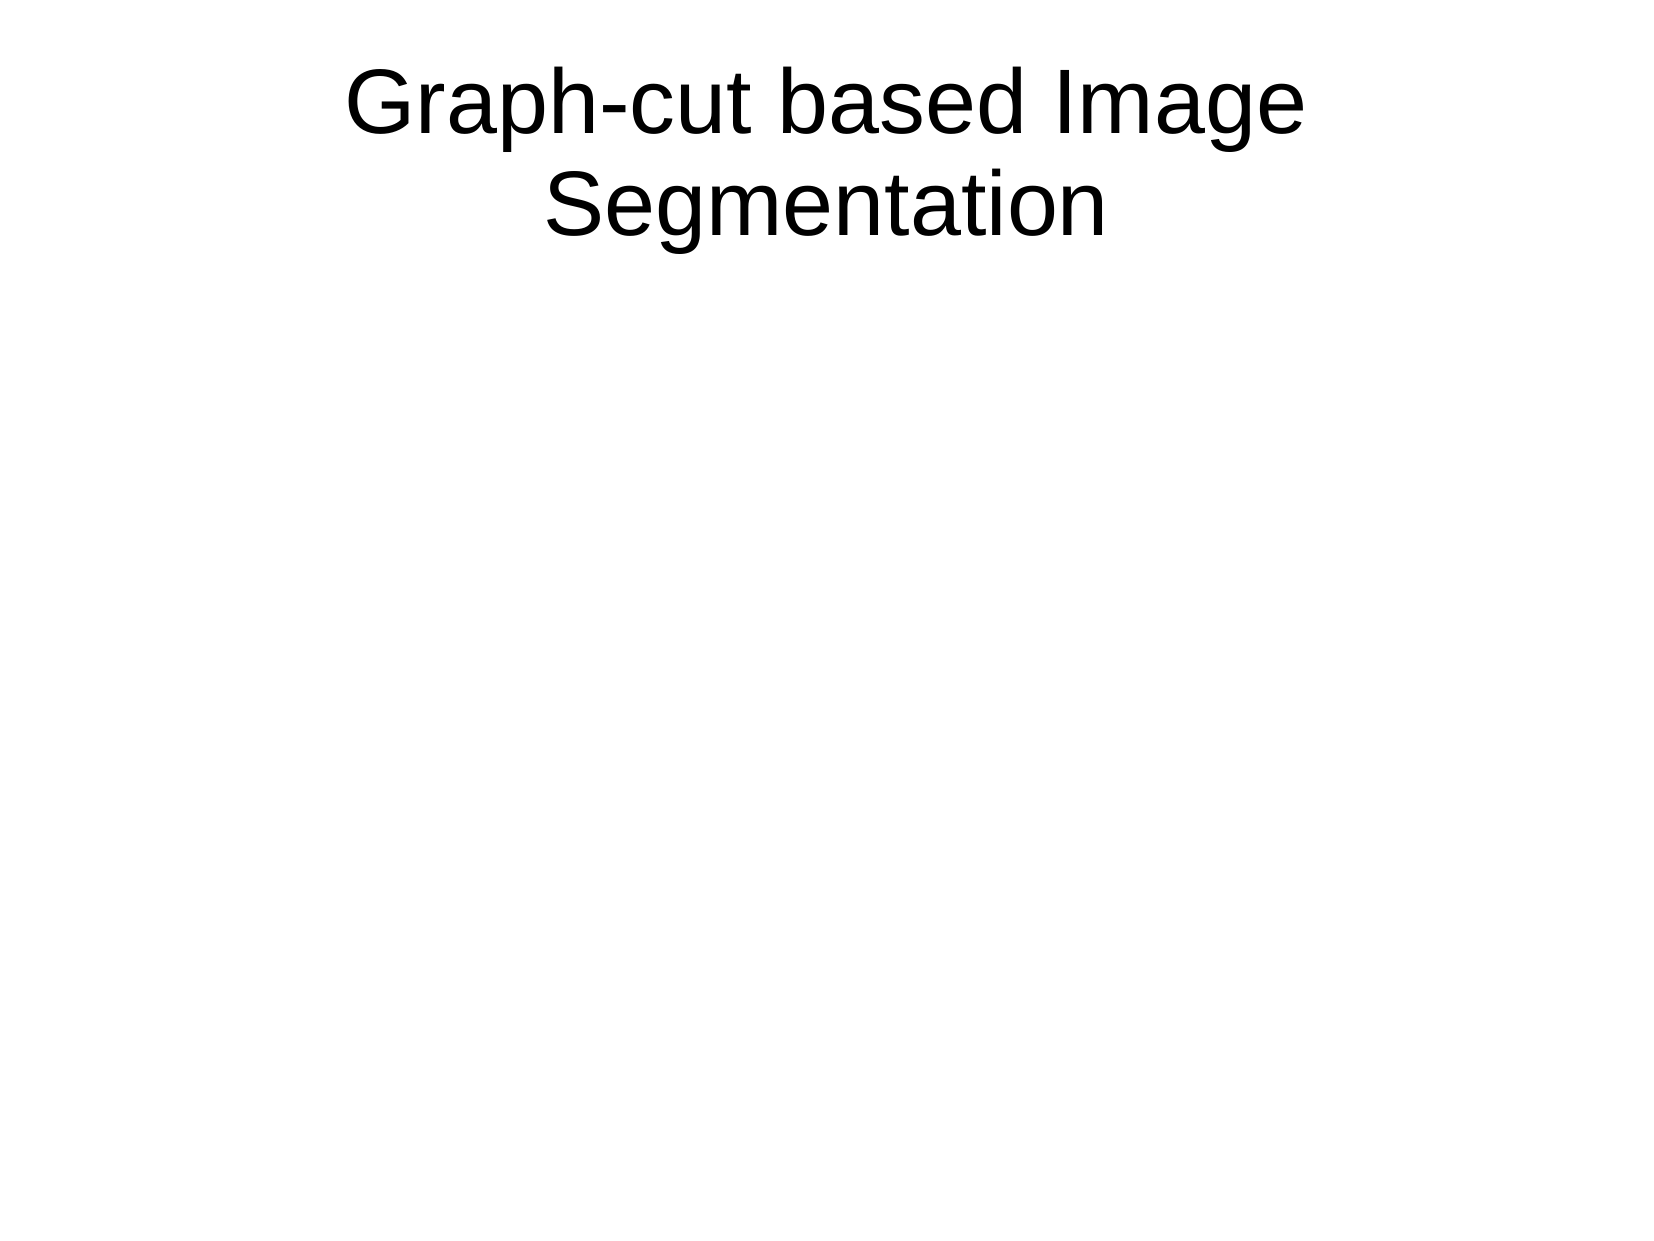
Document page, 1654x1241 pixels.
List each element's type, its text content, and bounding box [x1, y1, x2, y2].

title Graph-cut based Image Segmentation [82, 49, 1571, 257]
